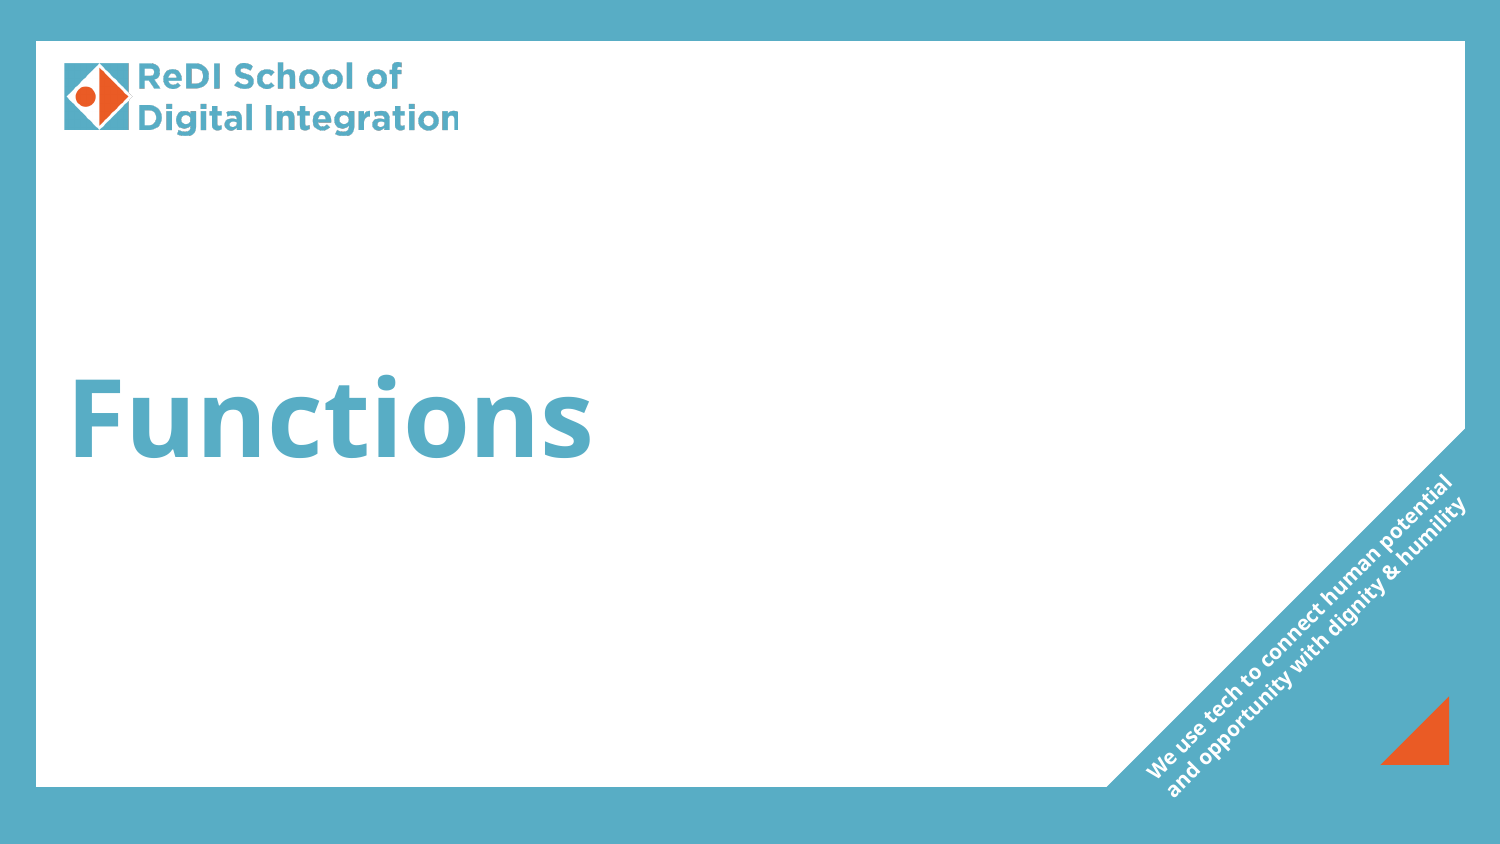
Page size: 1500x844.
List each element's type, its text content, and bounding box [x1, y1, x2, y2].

picture [64, 62, 458, 136]
title Functions [51, 203, 1050, 495]
